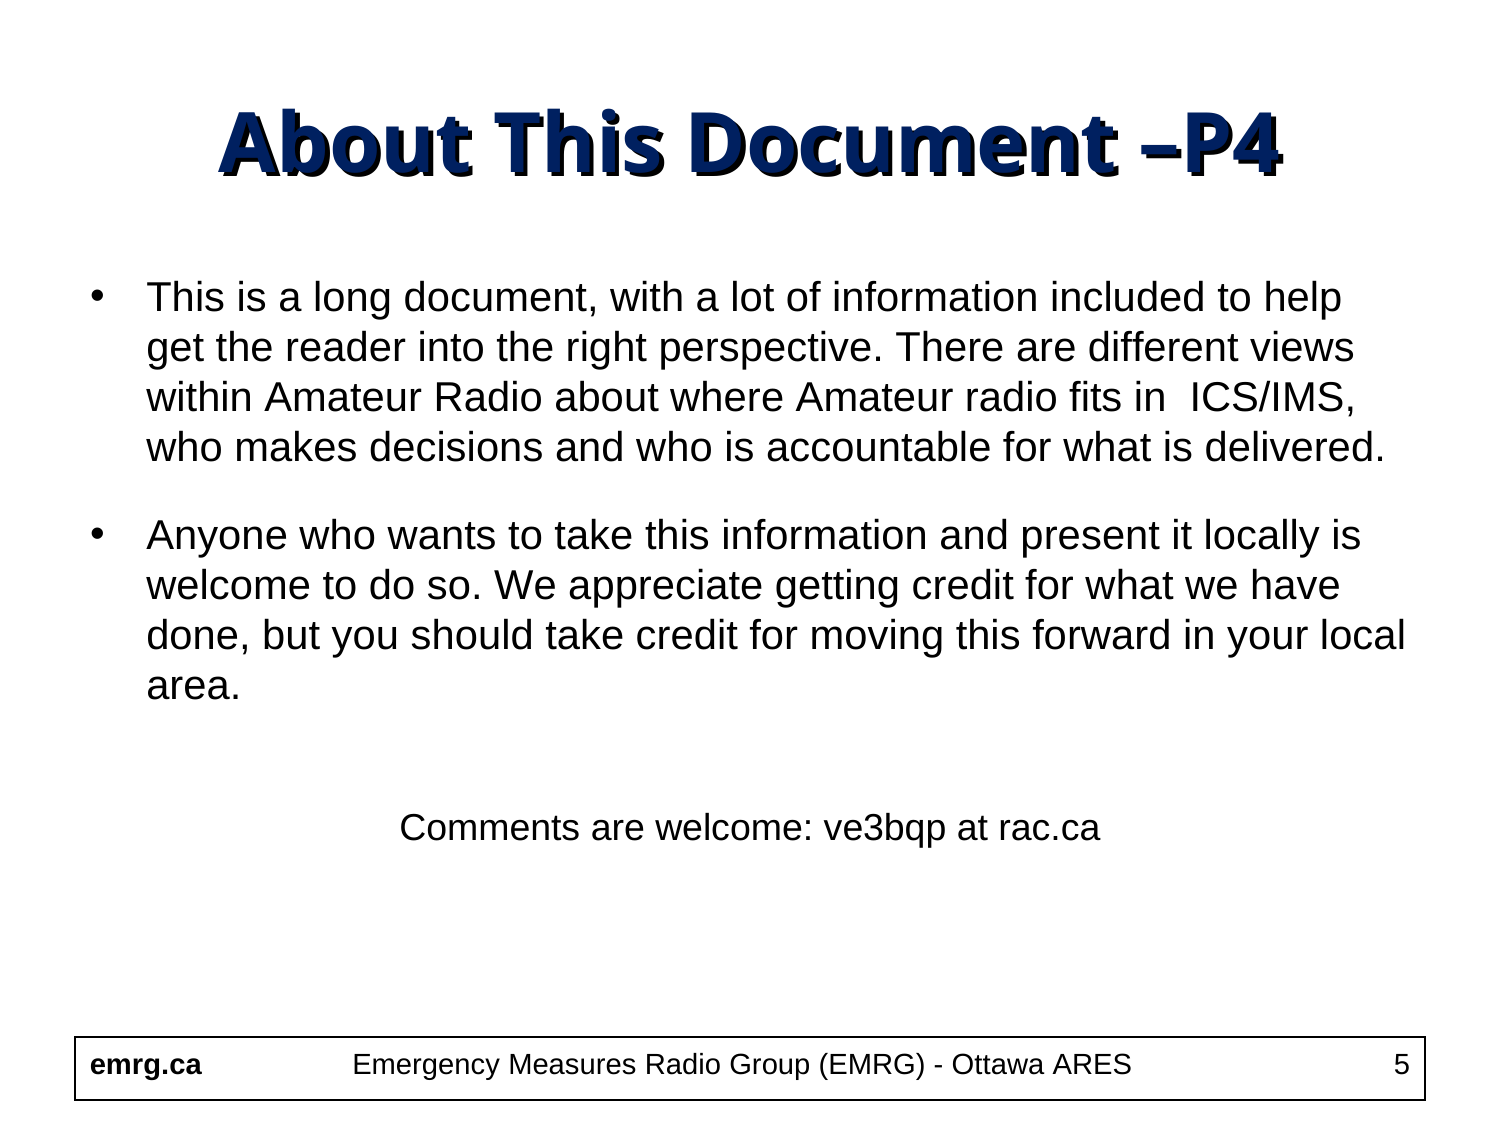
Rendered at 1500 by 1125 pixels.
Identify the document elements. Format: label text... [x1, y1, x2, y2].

title About This Document –P4 [75, 45, 1426, 233]
text_box <number> [1246, 1037, 1426, 1103]
text_box Emergency Measures Radio Group (EMRG) - Ottawa ARES [247, 1037, 1238, 1103]
list This is a long document, with a lot of information included to help get the reader into the right perspective. There are different views within Amateur Radio about where Amateur radio fits in ICS/IMS, who makes decisions and who is accountable for what is delivered. Anyone who wants to take this information and present it locally is welcome to do so. We appreciate getting credit for what we have done, but you should take credit for moving this forward in your local area. Comments are welcome: ve3bqp at rac.ca [75, 262, 1426, 1038]
